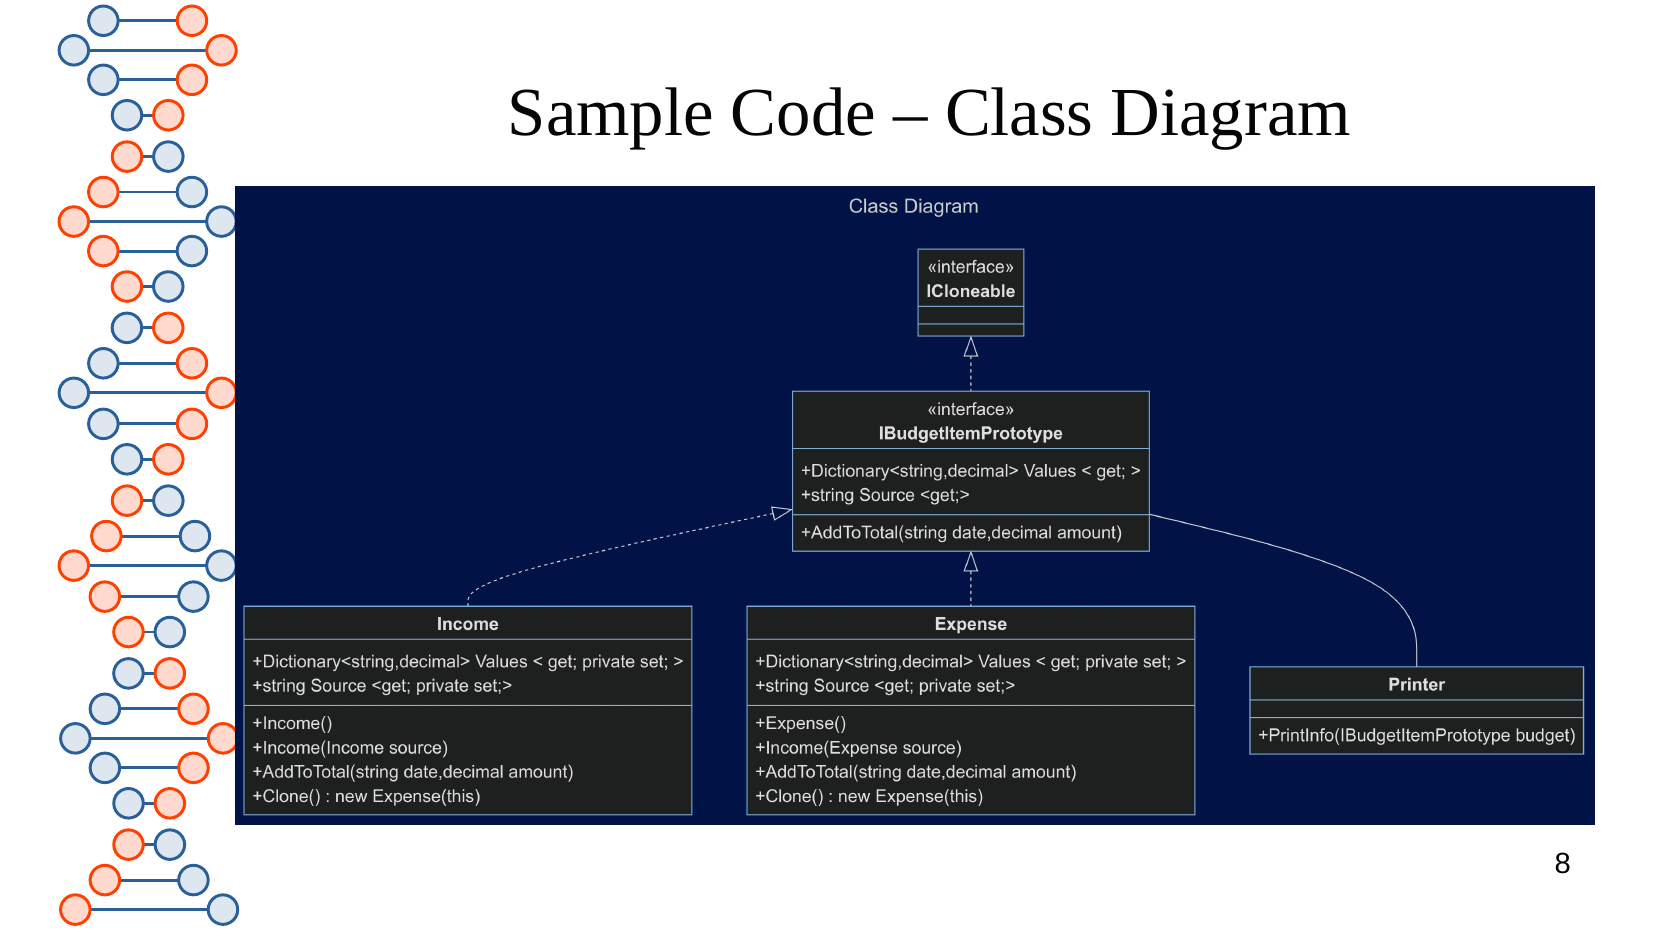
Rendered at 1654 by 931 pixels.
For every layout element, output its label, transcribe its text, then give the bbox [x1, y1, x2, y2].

title Sample Code – Class Diagram [265, 35, 1595, 186]
picture [235, 186, 1595, 826]
